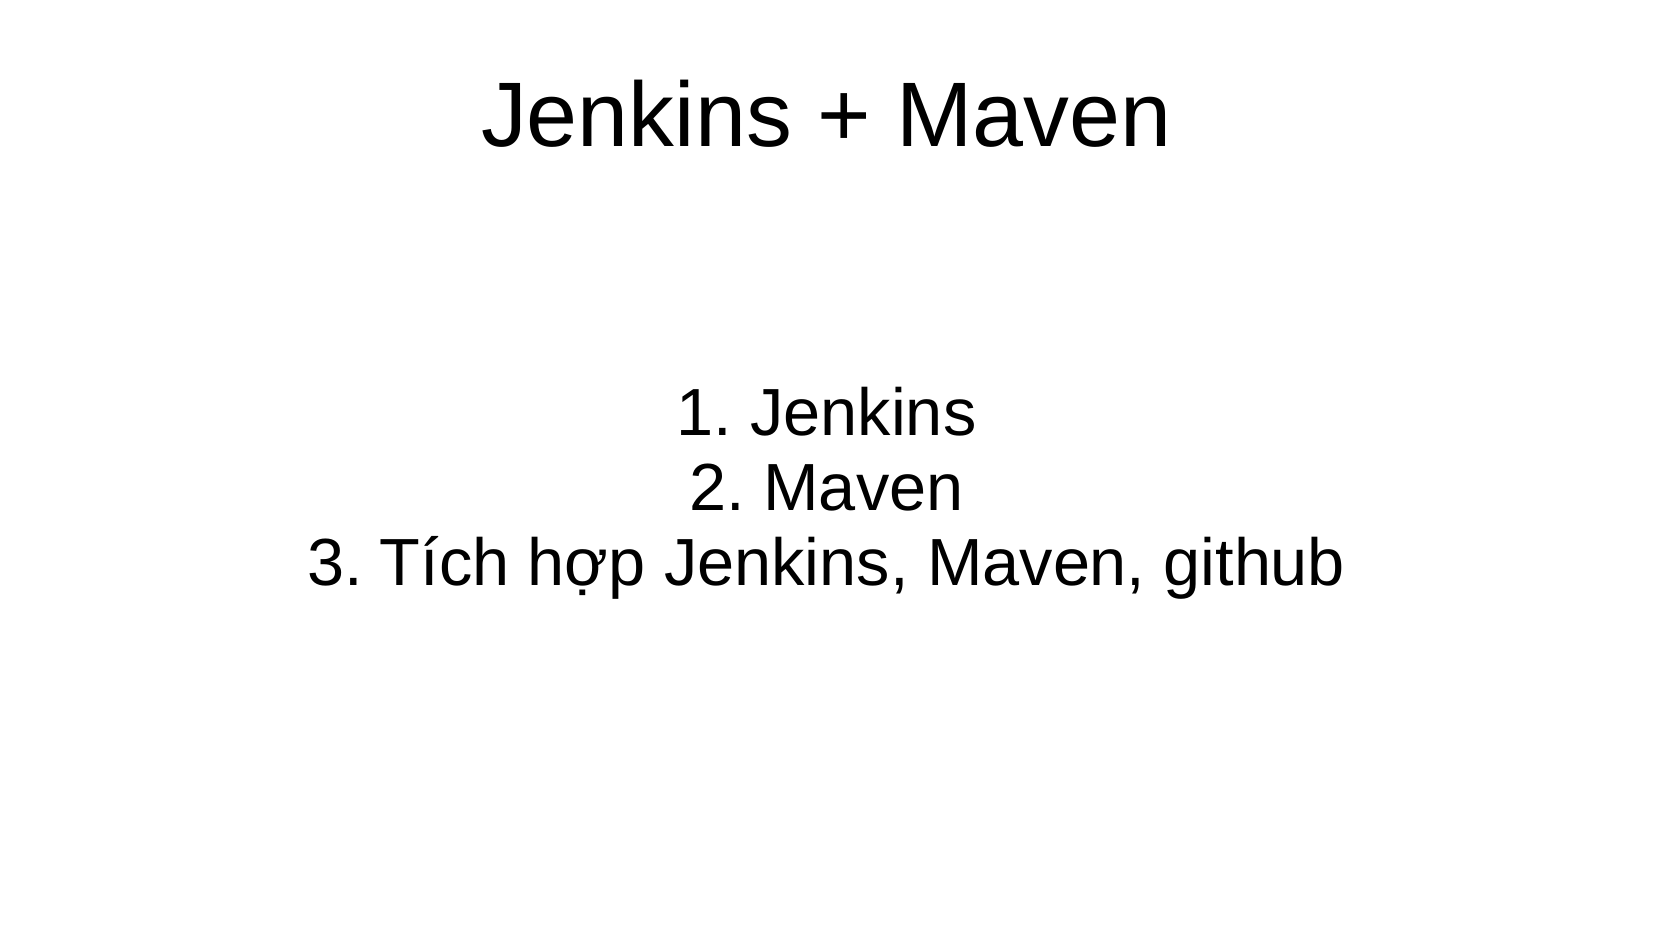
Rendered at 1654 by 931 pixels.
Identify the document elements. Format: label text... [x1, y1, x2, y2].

title Jenkins + Maven [82, 37, 1571, 193]
subtitle 1. Jenkins 2. Maven 3. Tích hợp Jenkins, Maven, github [82, 217, 1571, 758]
